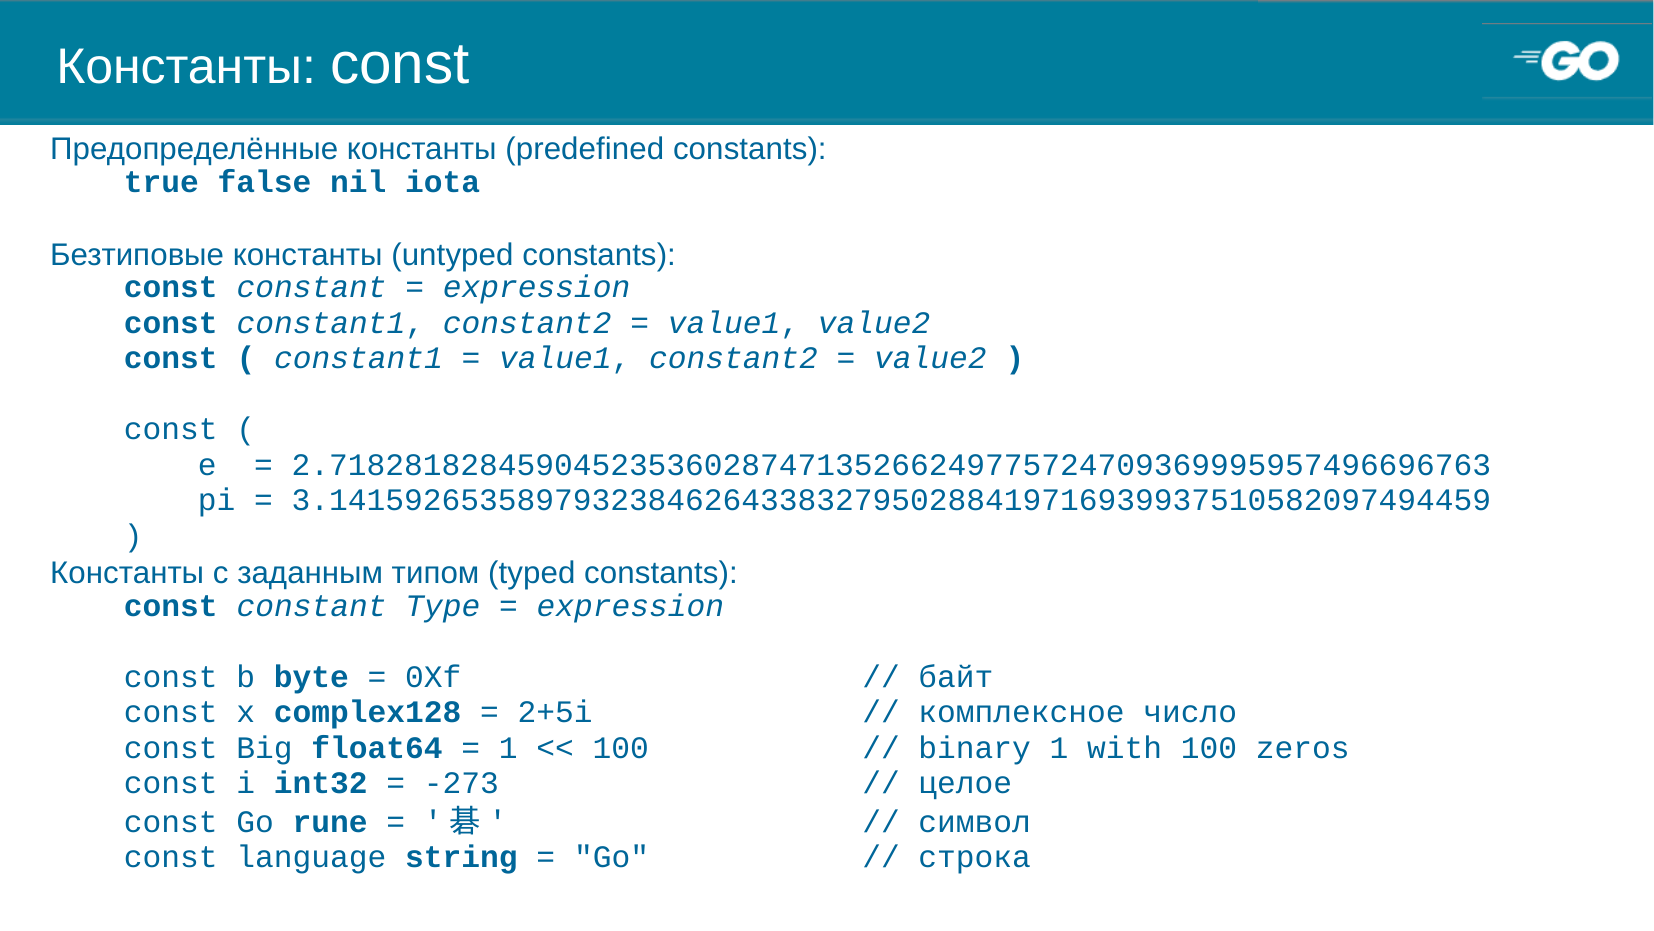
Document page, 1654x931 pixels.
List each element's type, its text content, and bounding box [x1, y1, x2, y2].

text_box Константы: const [41, 23, 1495, 104]
picture [1542, 41, 1619, 81]
text_box Предопределённые константы (predefined constants): true false nil iota Безтиповые константы (untyped constants): const constant = expression const constant1, constant2 = value1, value2 const ( constant1 = value1, constant2 = value2 ) const ( e = 2.71828182845904523536028747135266249775724709369995957496696763 pi = 3.14159265358979323846264338327950288419716939937510582097494459 ) Константы с заданным типом (typed constants): const constant Type = expression const b byte = 0Xf // байт const x complex128 = 2+5i // комплексное число const Big float64 = 1 << 100 // binary 1 with 100 zeros const i int32 = -273 // целое const Go rune = '碁' // символ const language string = "Go" // строка [35, 124, 1619, 898]
